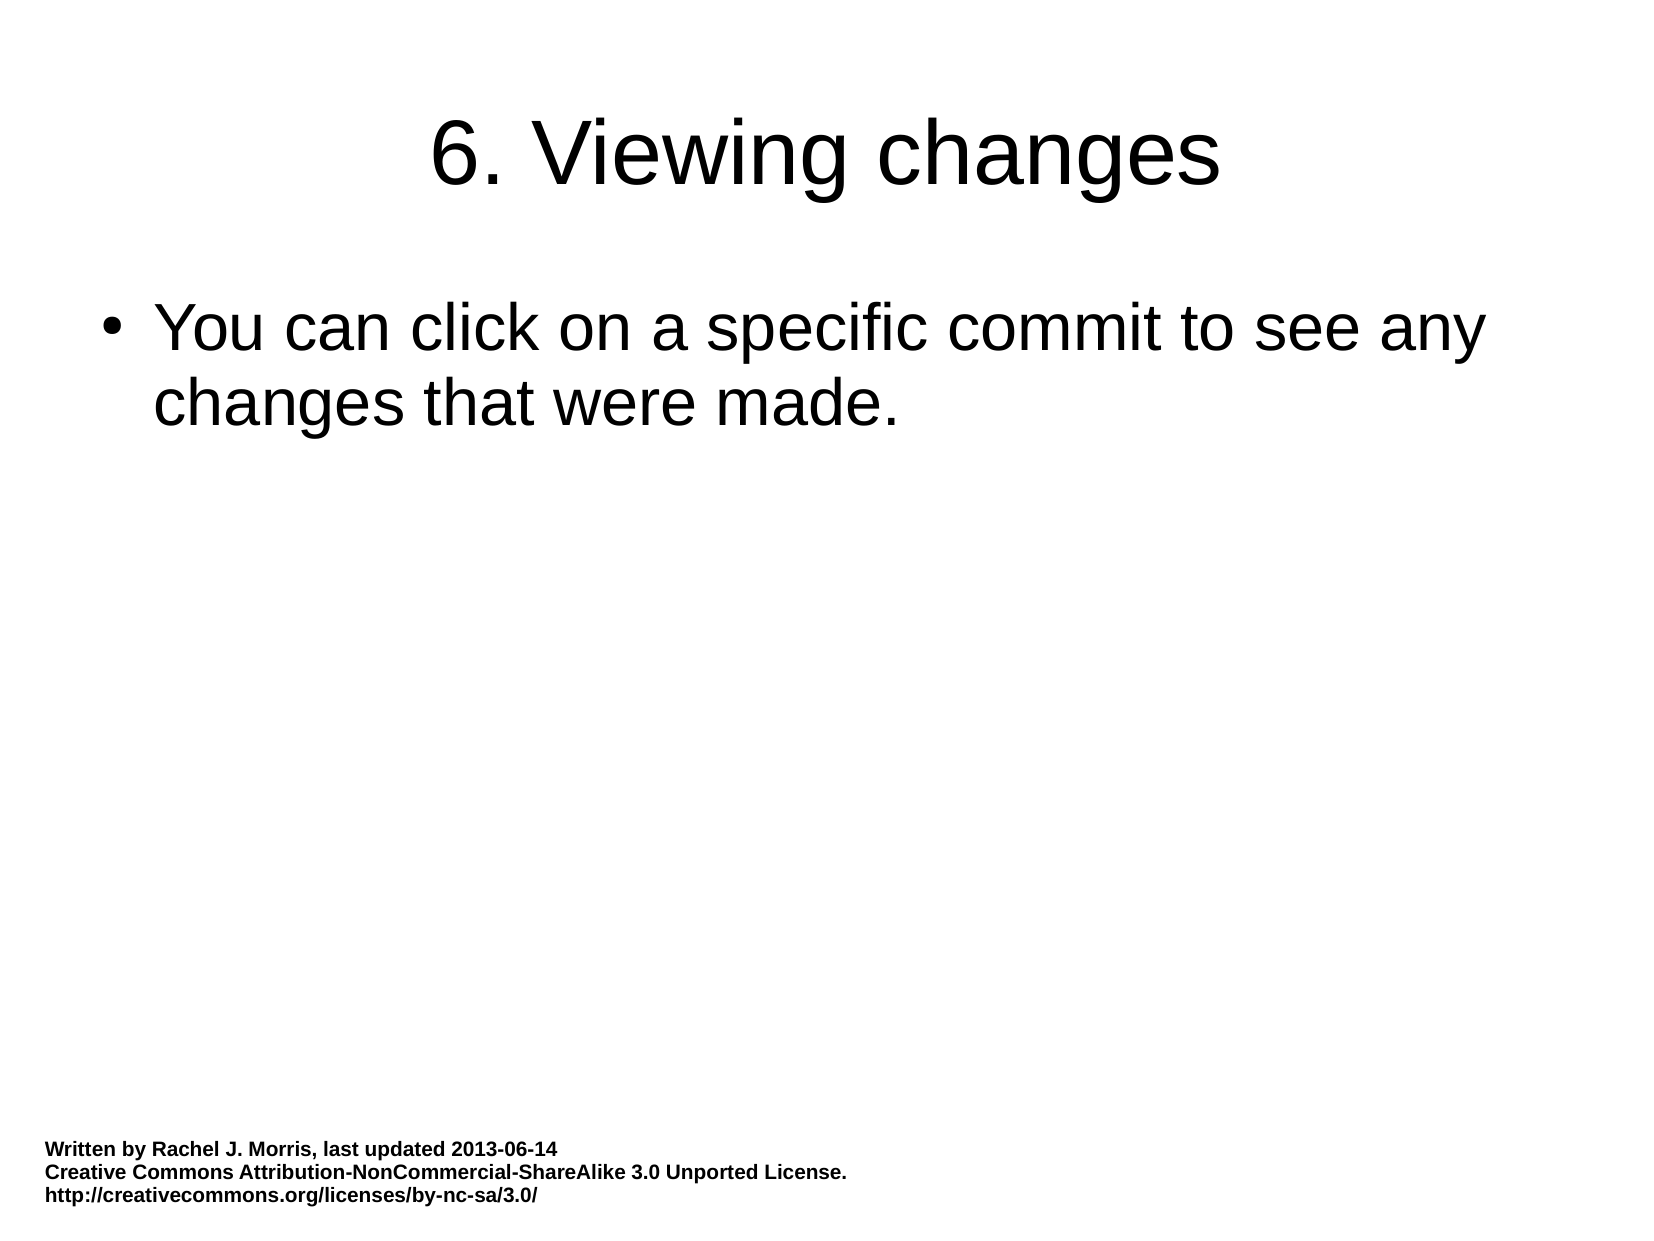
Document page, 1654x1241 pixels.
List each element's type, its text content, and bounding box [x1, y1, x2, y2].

title 6. Viewing changes [82, 49, 1571, 257]
list You can click on a specific commit to see any changes that were made. [82, 290, 1538, 1010]
